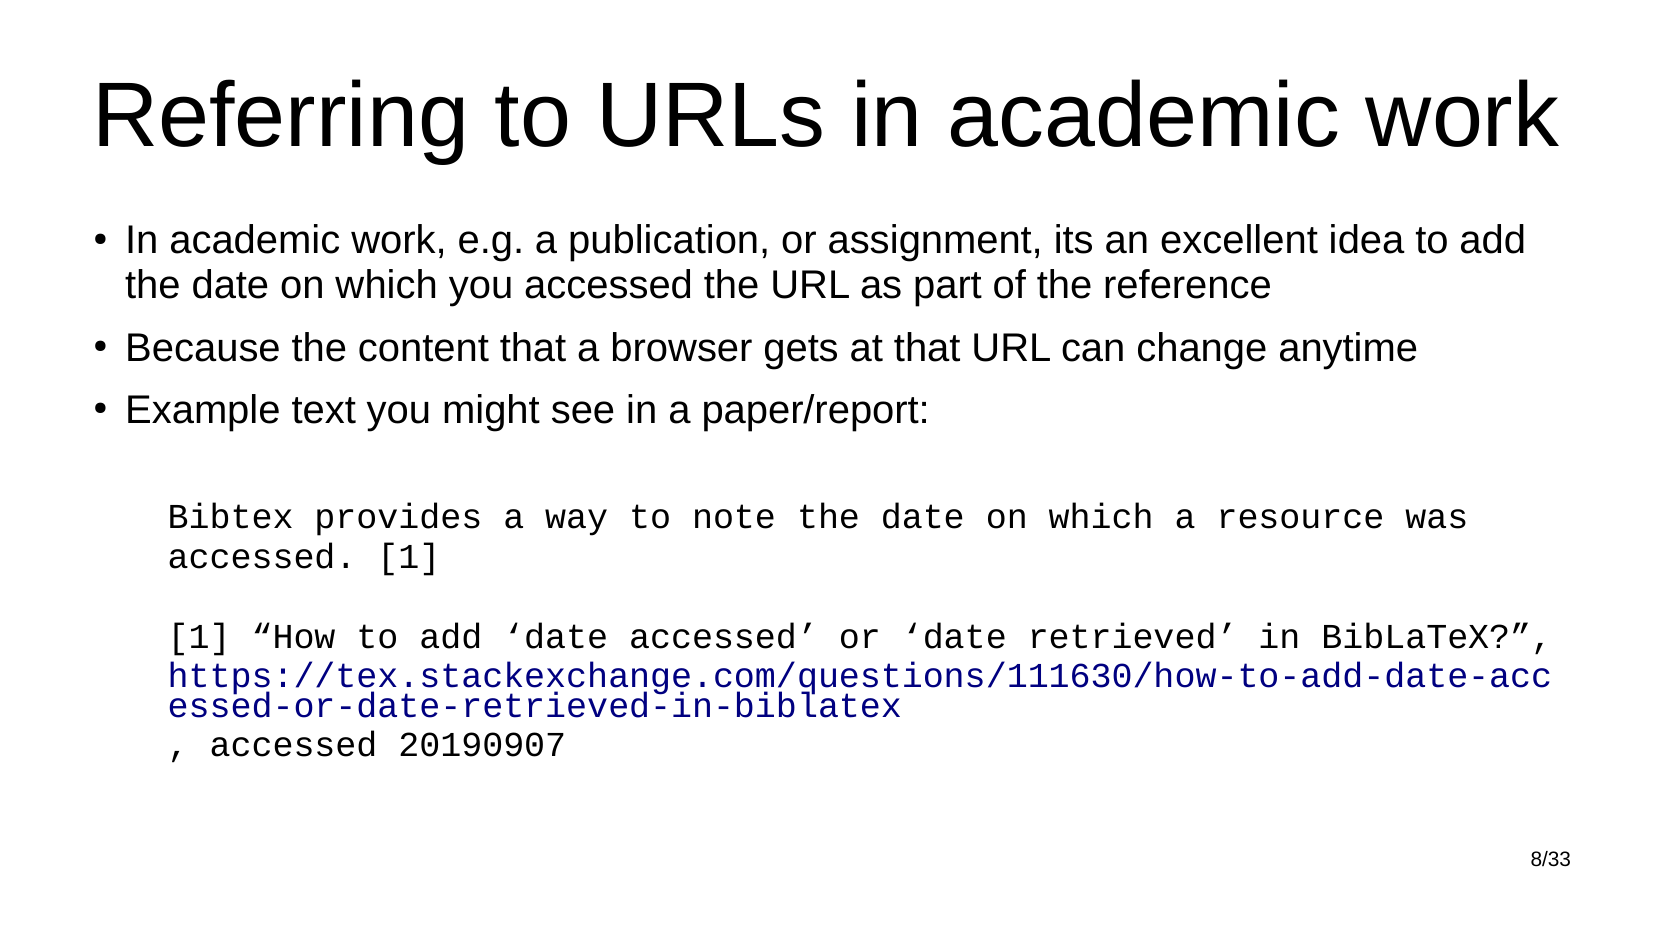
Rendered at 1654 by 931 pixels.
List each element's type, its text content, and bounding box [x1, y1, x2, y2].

title Referring to URLs in academic work [82, 37, 1571, 193]
list In academic work, e.g. a publication, or assignment, its an excellent idea to add the date on which you accessed the URL as part of the reference Because the content that a browser gets at that URL can change anytime Example text you might see in a paper/report: Bibtex provides a way to note the date on which a resource was accessed. [1] [1] “How to add ‘date accessed’ or ‘date retrieved’ in BibLaTeX?”, https://tex.stackexchange.com/questions/111630/how-to-add-date-accessed-or-date-retrieved-in-biblatex, accessed 20190907 [82, 217, 1571, 758]
